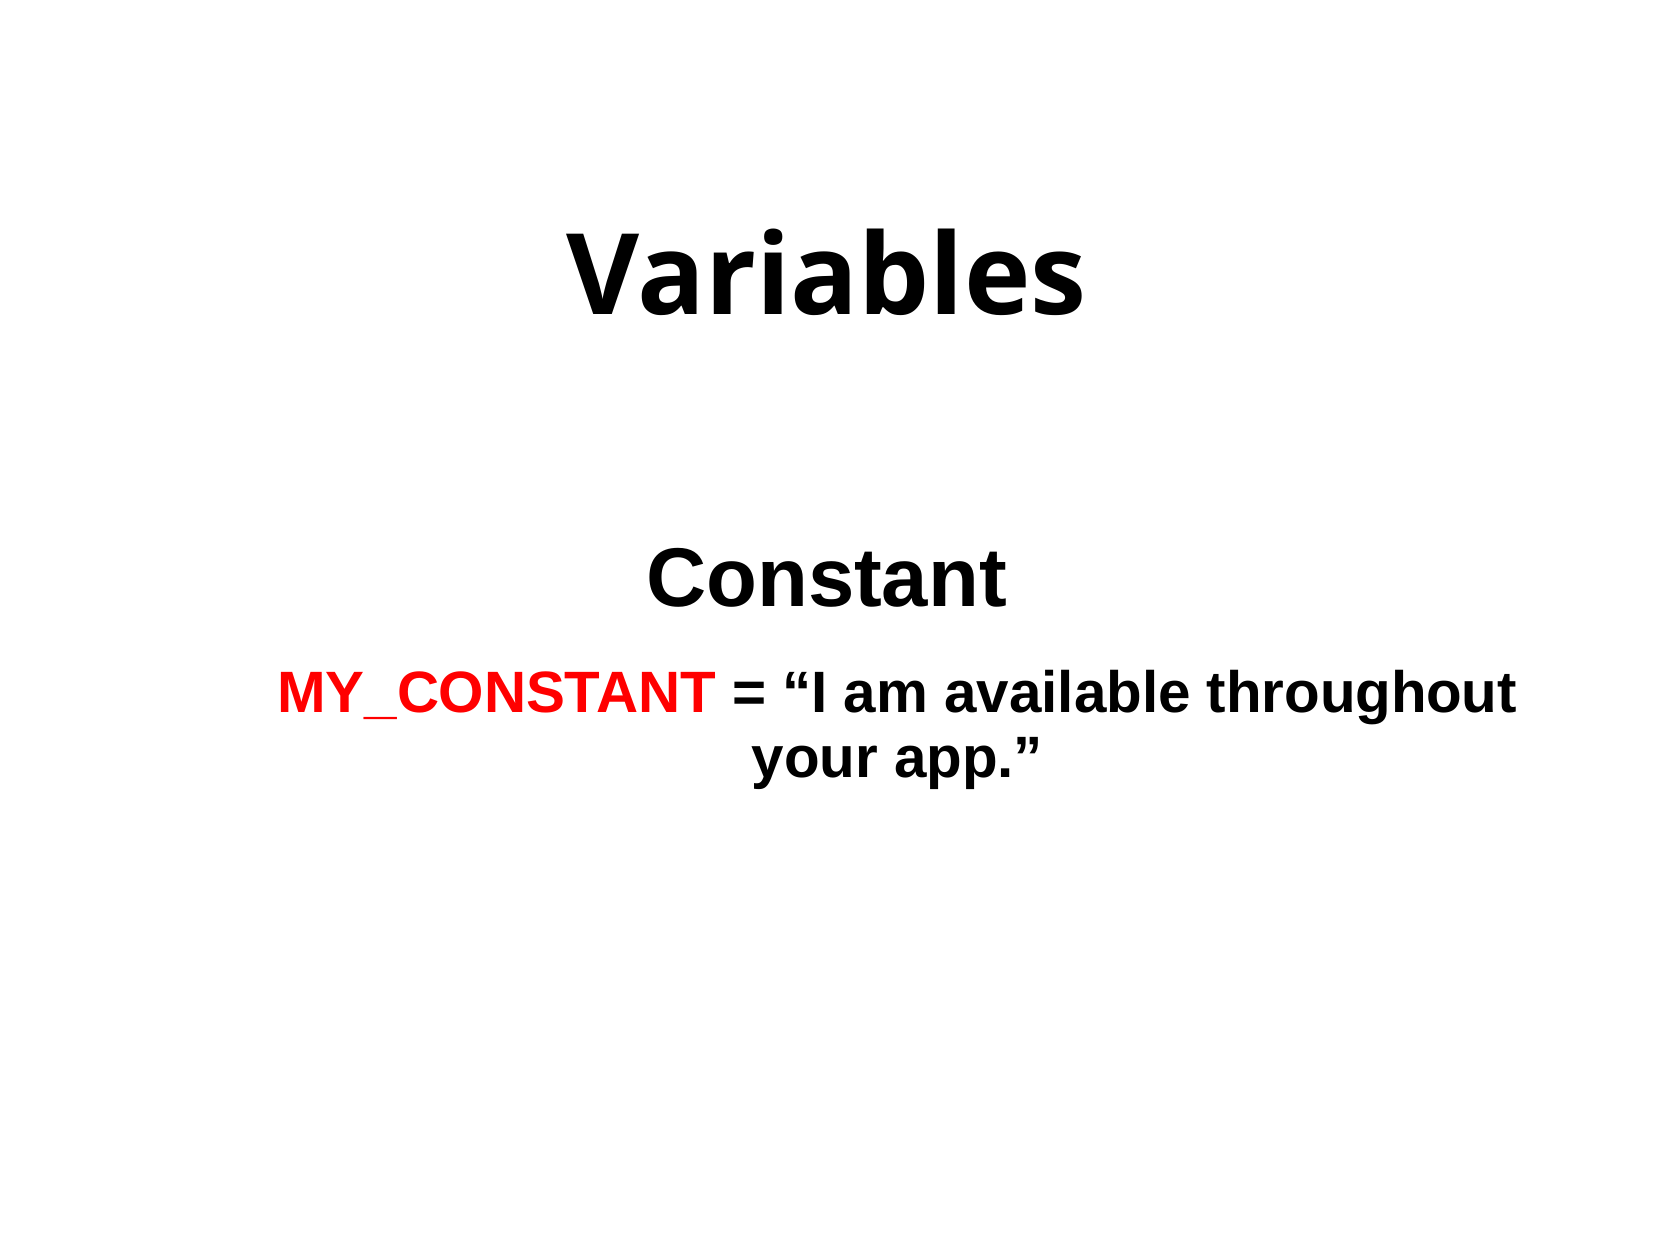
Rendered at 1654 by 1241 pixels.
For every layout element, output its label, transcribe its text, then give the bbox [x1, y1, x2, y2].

title Variables [82, 167, 1571, 375]
list Constant MY_CONSTANT = “I am available throughout your app.” [82, 531, 1571, 832]
